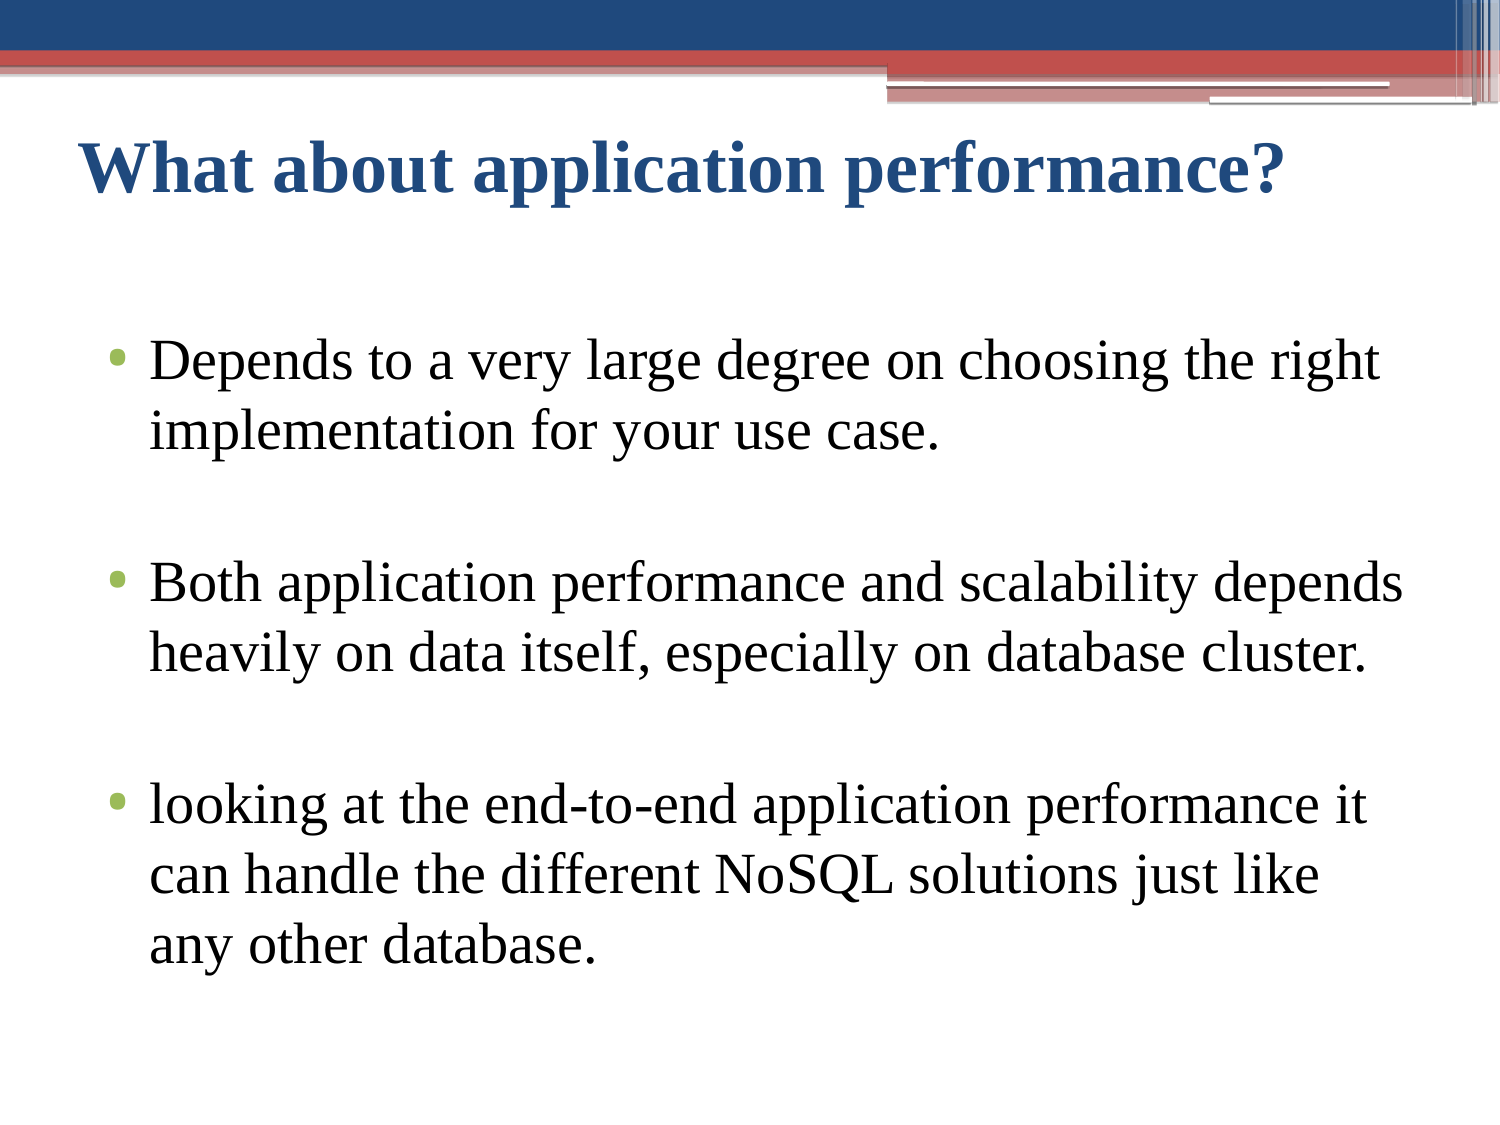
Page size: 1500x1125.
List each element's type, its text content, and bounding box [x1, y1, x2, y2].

list Depends to a very large degree on choosing the right implementation for your use case. Both application performance and scalability depends heavily on data itself, especially on database cluster. looking at the end-to-end application performance it can handle the different NoSQL solutions just like any other database. [75, 237, 1425, 1079]
title What about application performance? [62, 75, 1413, 250]
